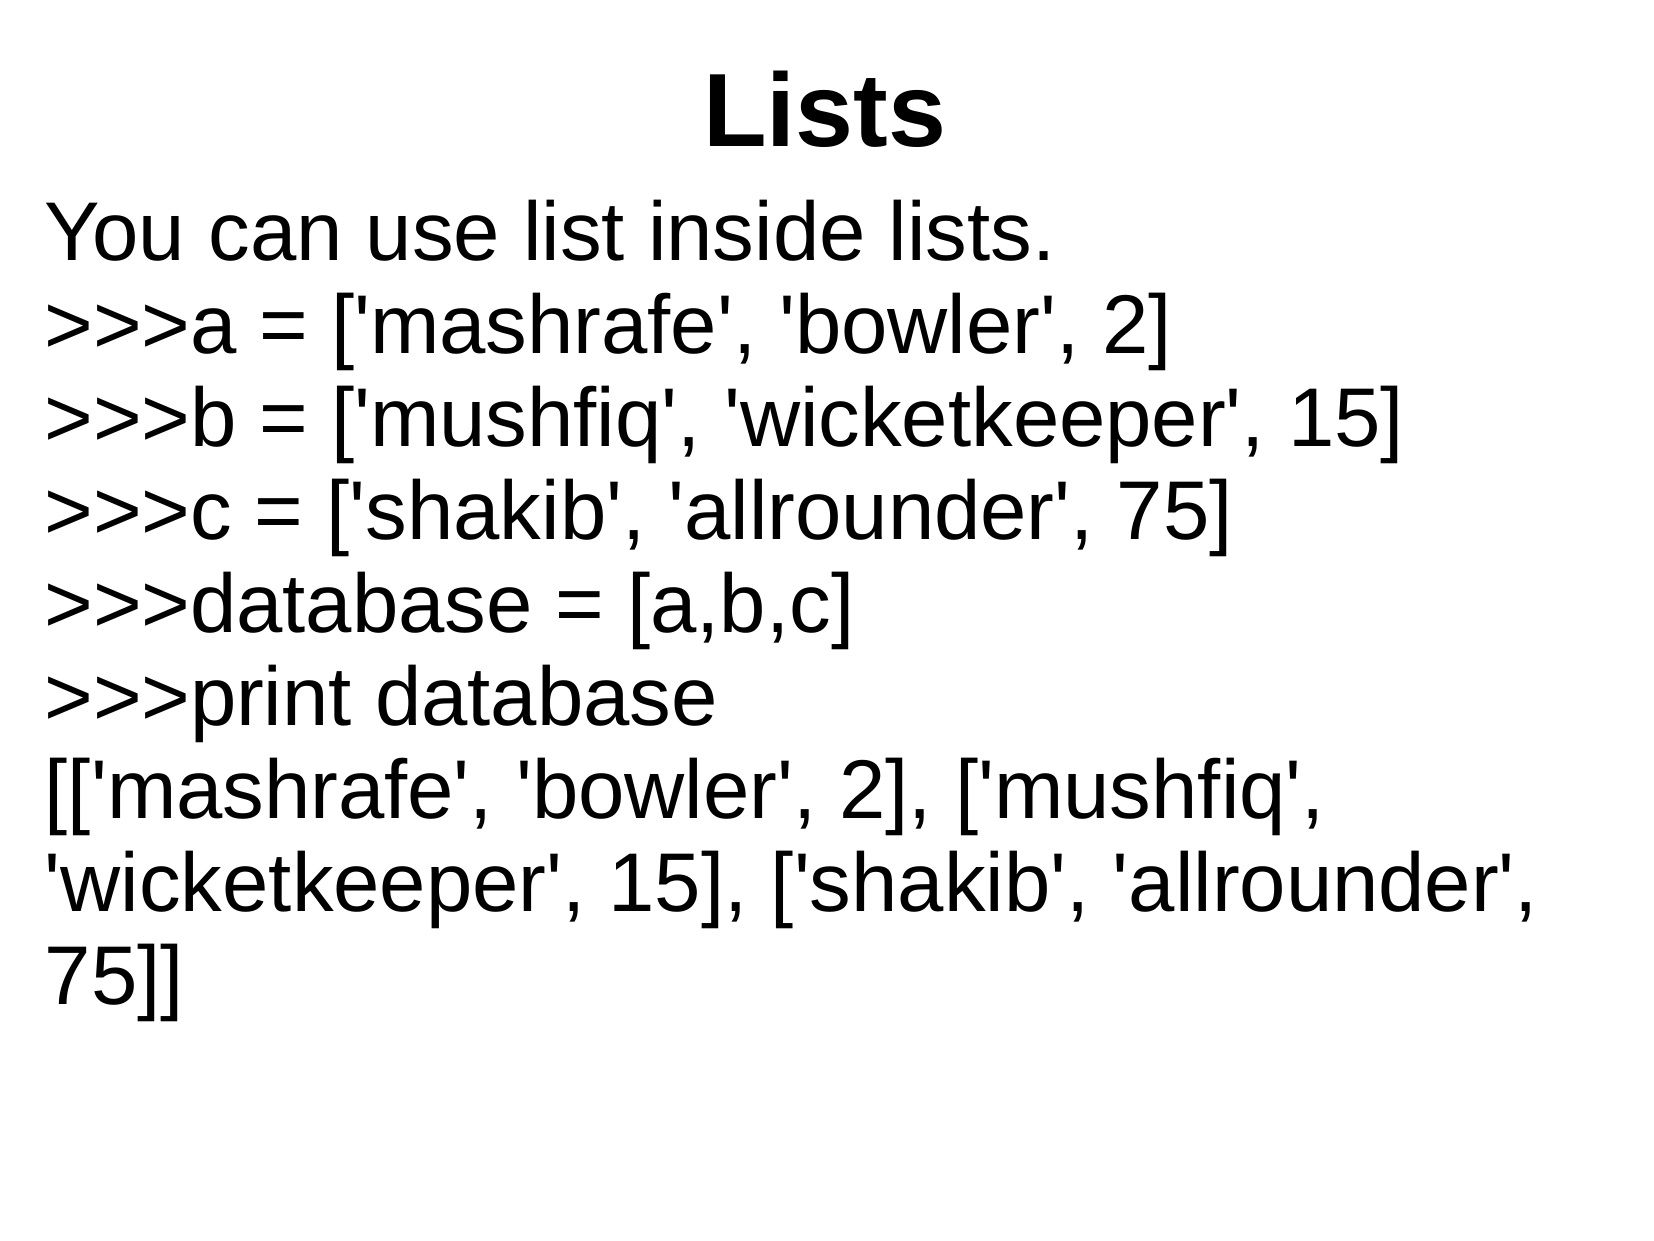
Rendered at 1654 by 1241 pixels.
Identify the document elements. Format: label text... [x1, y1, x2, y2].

text_box Lists [45, 45, 1606, 177]
text_box You can use list inside lists. >>>a = ['mashrafe', 'bowler', 2] >>>b = ['mushfiq', 'wicketkeeper', 15] >>>c = ['shakib', 'allrounder', 75] >>>database = [a,b,c] >>>print database [['mashrafe', 'bowler', 2], ['mushfiq', 'wicketkeeper', 15], ['shakib', 'allrounder', 75]] [30, 177, 1606, 1032]
